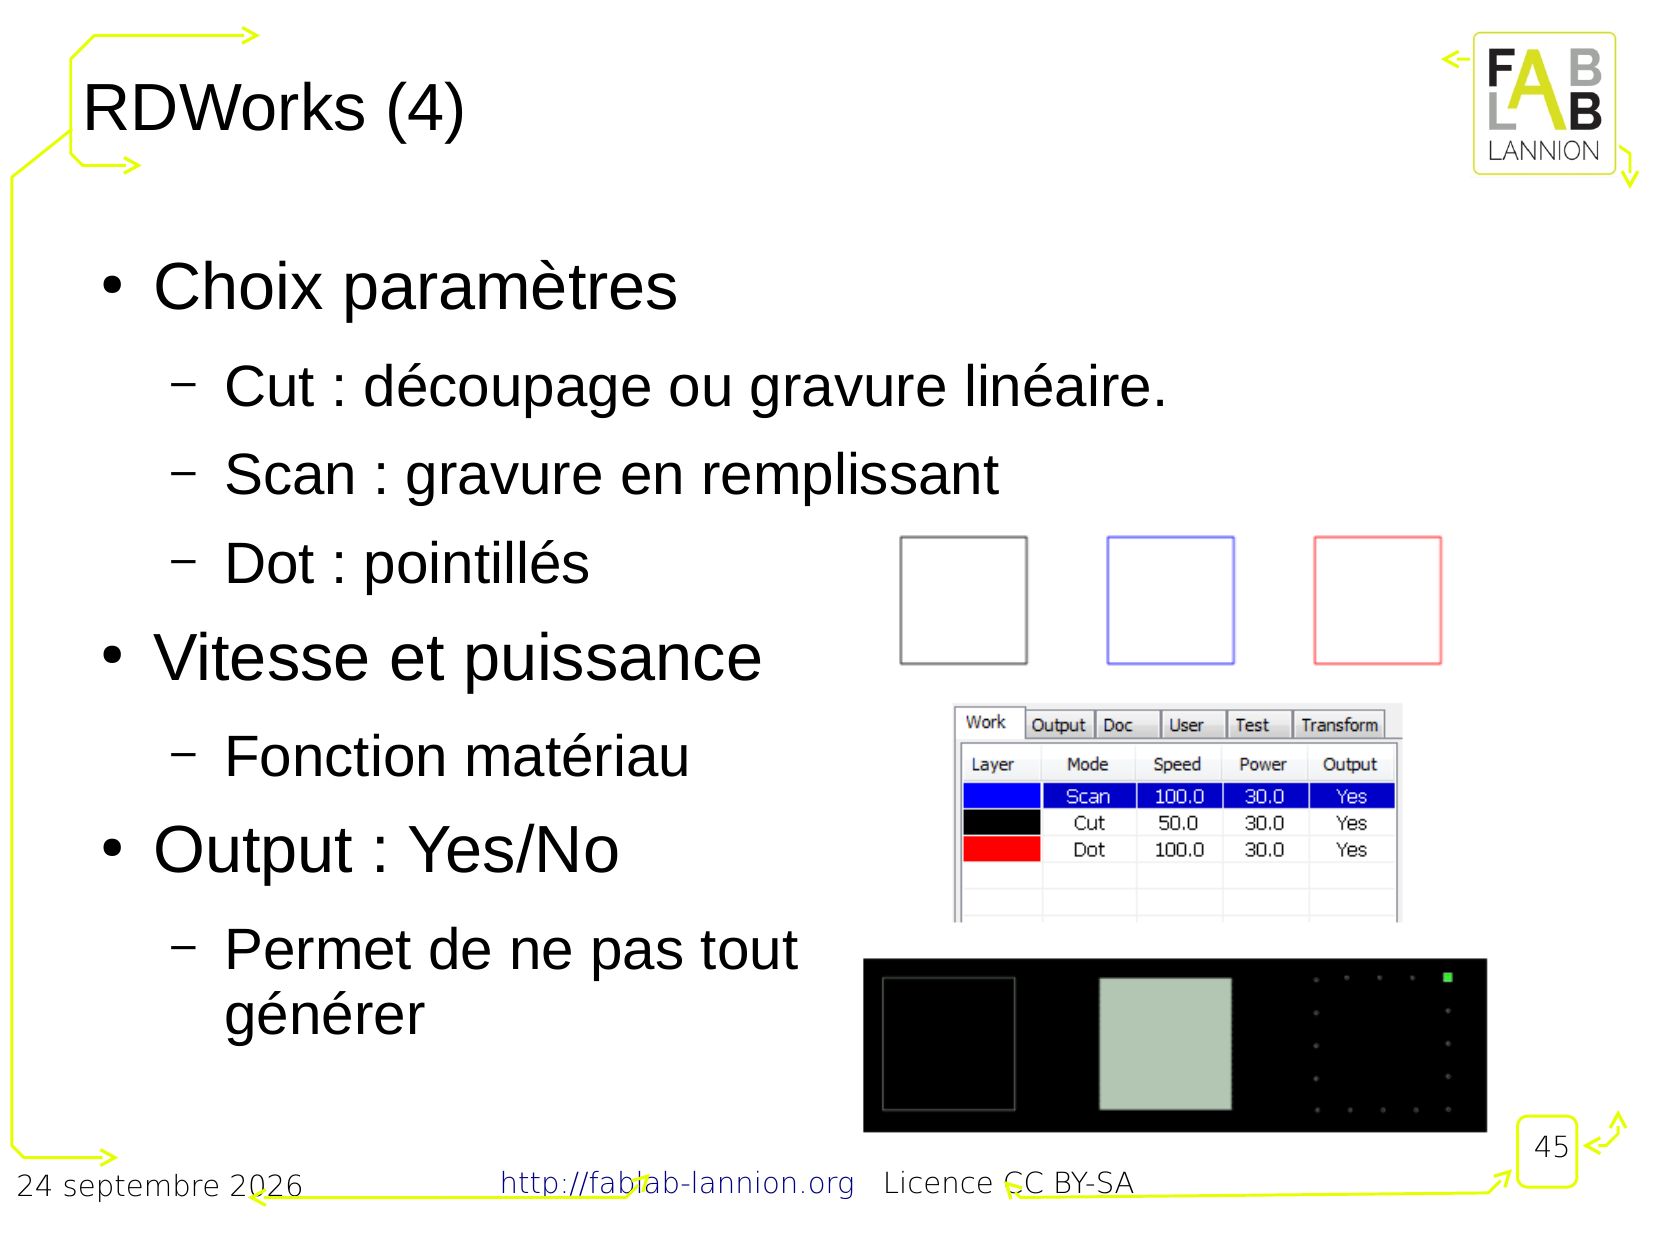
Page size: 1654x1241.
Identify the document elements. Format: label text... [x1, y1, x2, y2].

picture [1470, 29, 1619, 178]
list Choix paramètres Cut : découpage ou gravure linéaire. Scan : gravure en remplissant Dot : pointillés Vitesse et puissance Fonction matériau Output : Yes/No Permet de ne pas tout générer [82, 249, 1571, 1040]
title RDWorks (4) [82, 49, 1441, 166]
picture [862, 1040, 1489, 1153]
